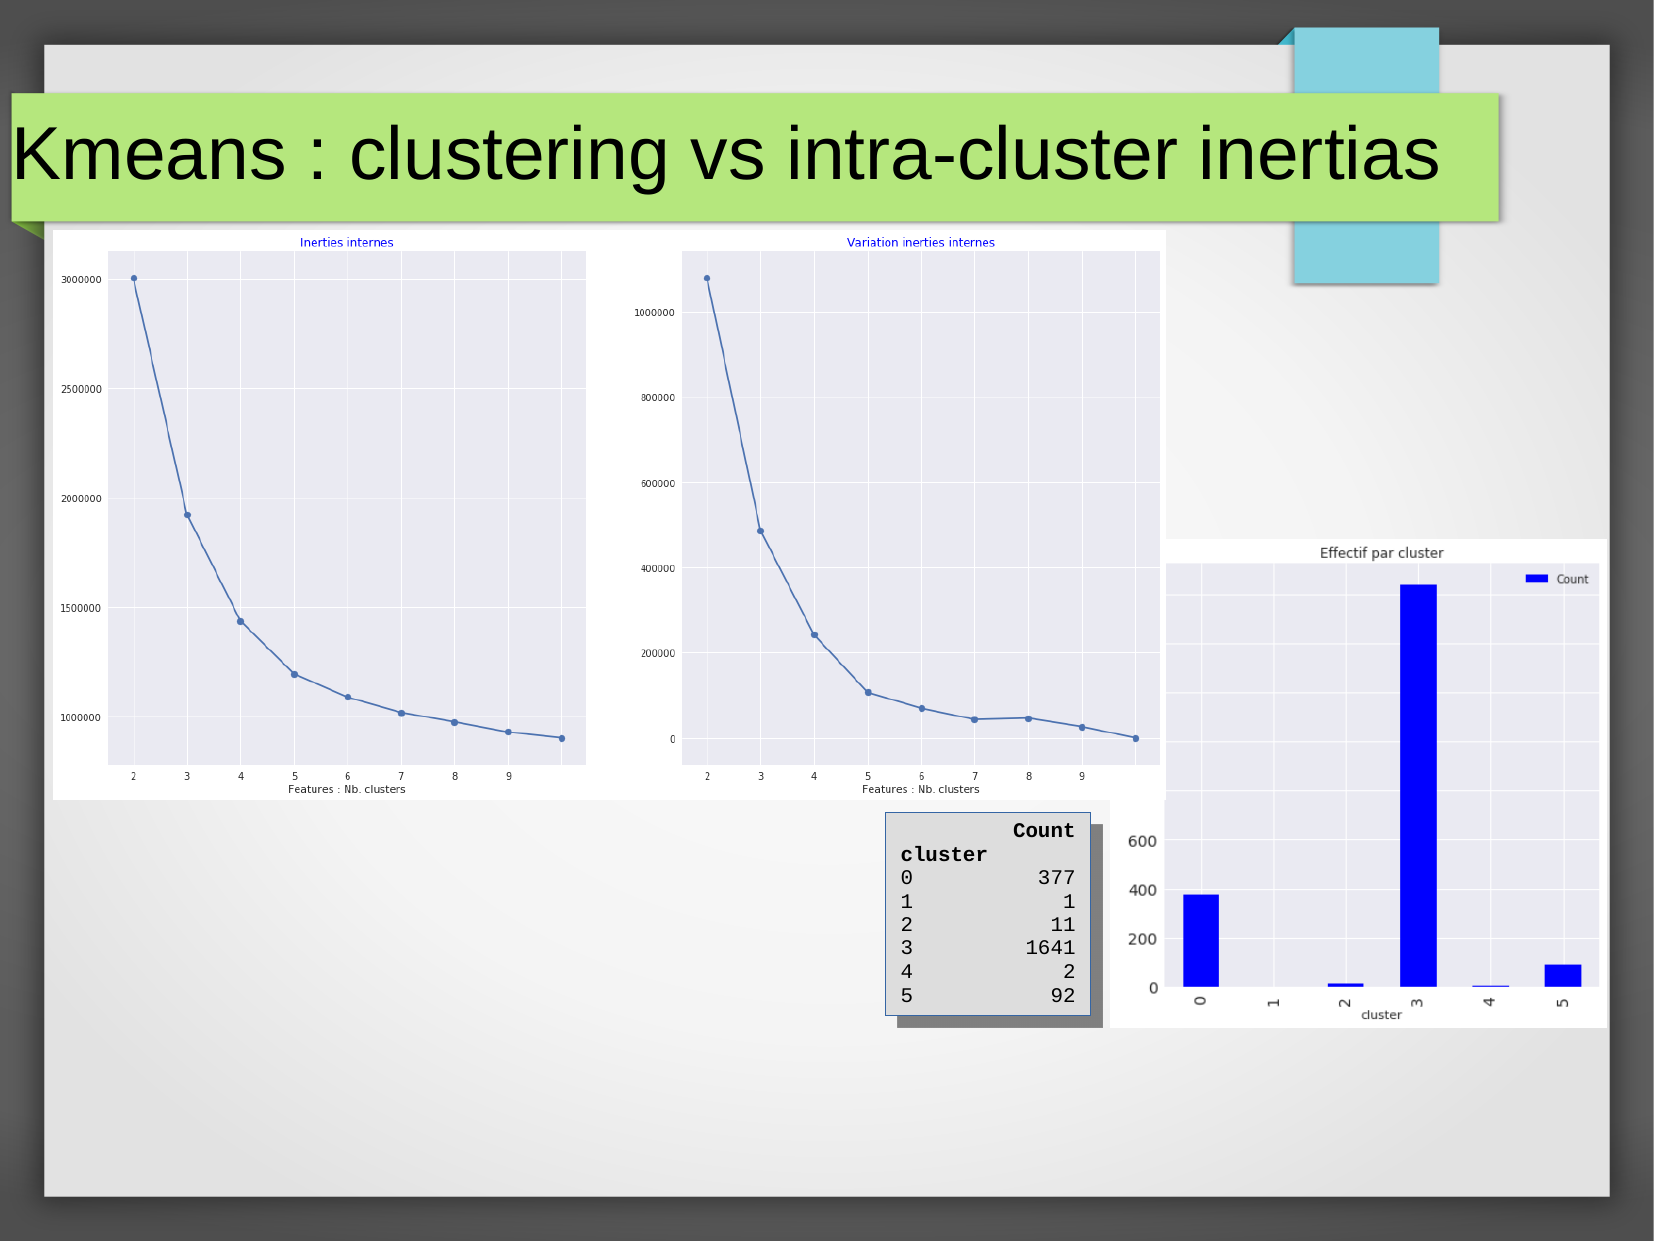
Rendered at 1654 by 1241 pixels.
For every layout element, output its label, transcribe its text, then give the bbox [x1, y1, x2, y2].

text_box Count cluster 0 377 1 1 2 11 3 1641 4 2 5 92 [885, 812, 1091, 1016]
picture [0, 0, 1654, 1241]
title Kmeans : clustering vs intra-cluster inertias [11, 69, 1524, 238]
